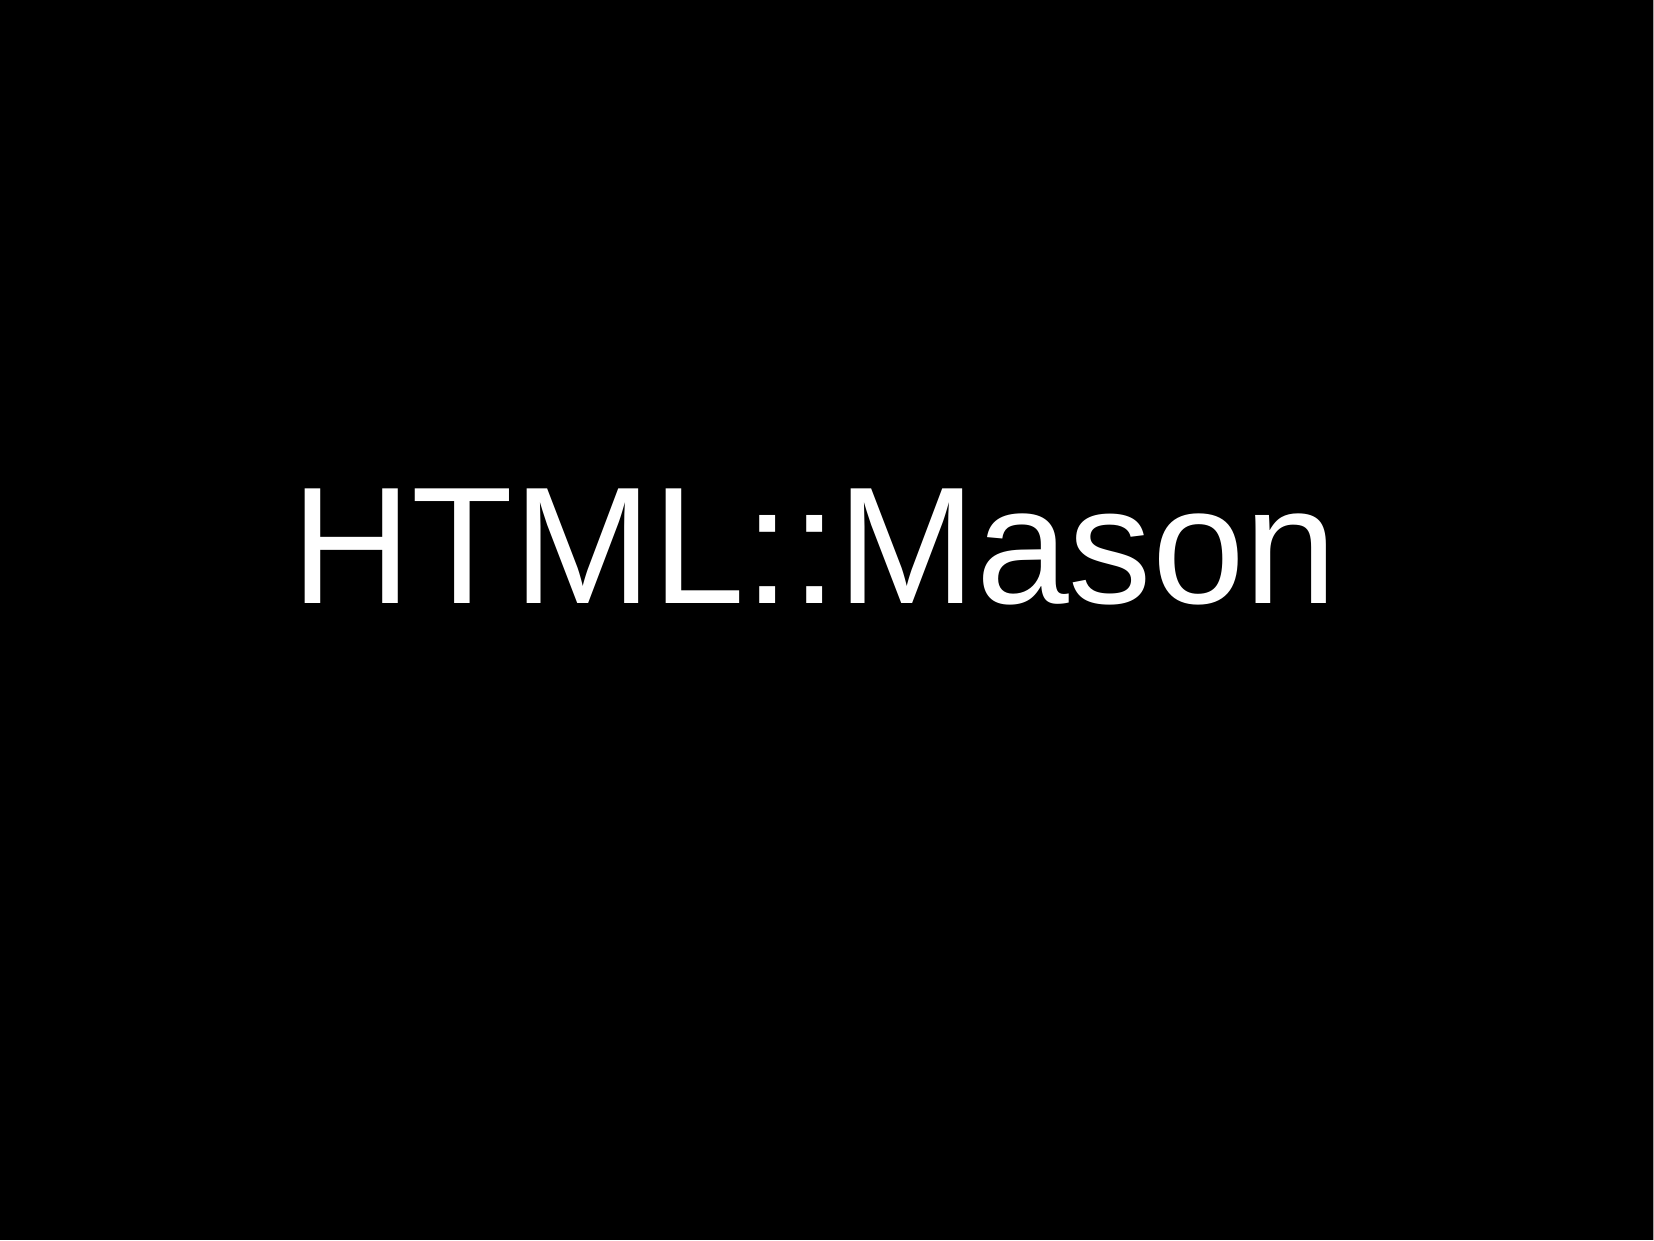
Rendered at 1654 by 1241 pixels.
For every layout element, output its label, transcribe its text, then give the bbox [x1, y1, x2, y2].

title HTML::Mason [70, 421, 1560, 671]
